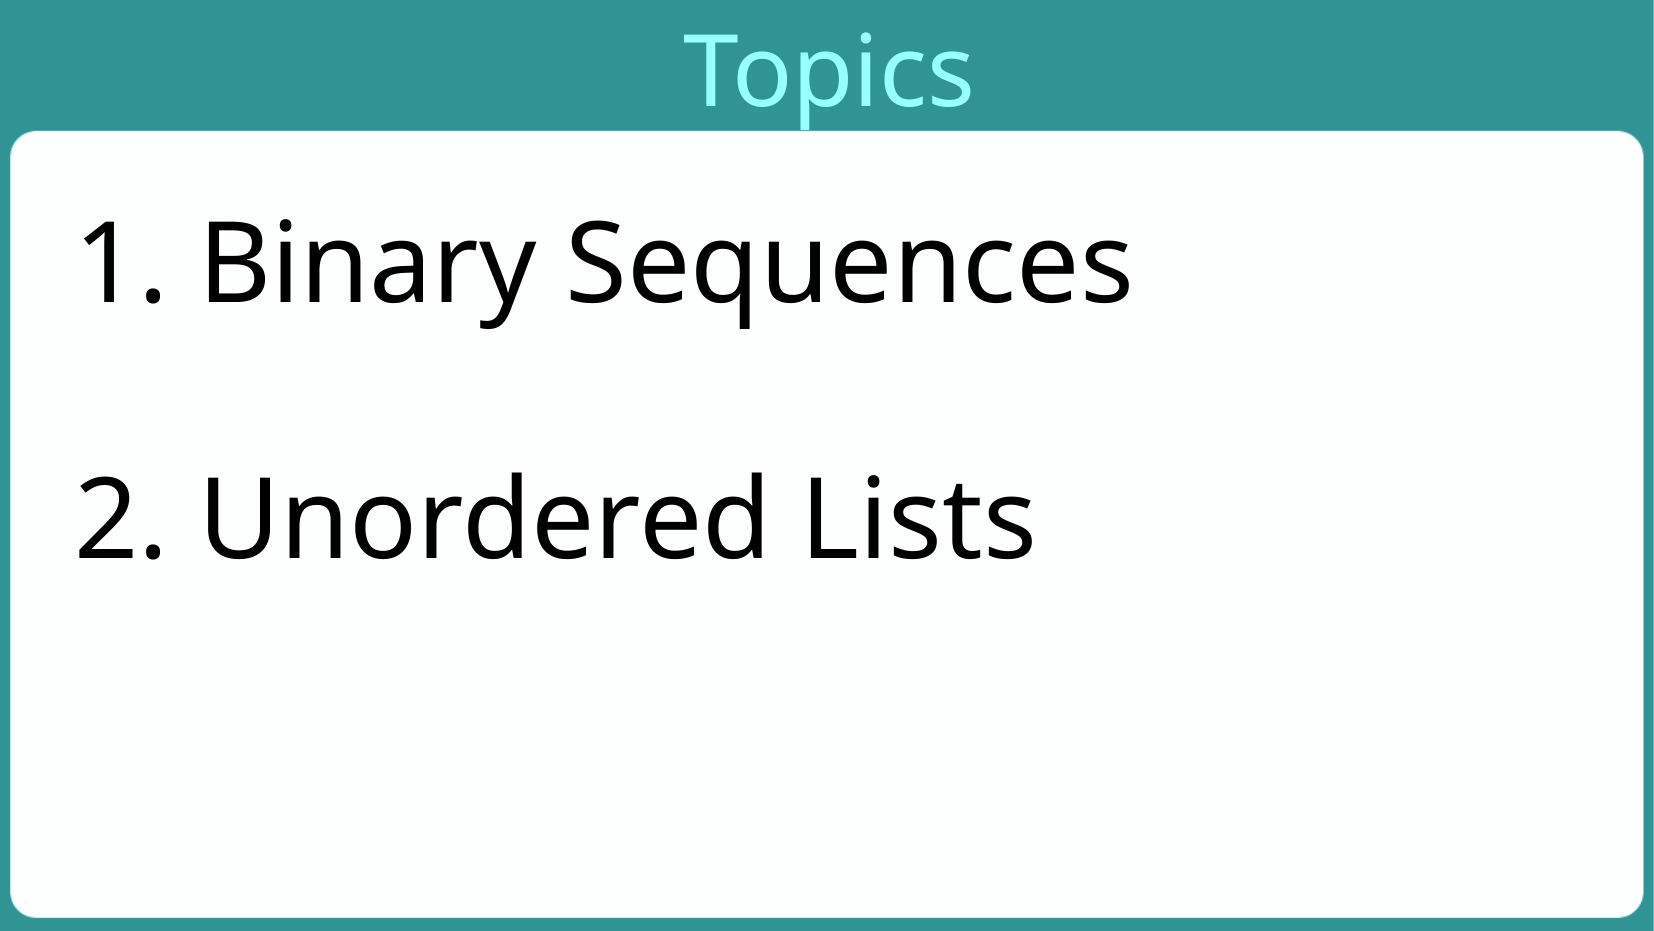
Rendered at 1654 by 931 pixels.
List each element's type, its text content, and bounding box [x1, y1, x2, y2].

picture [0, 0, 1654, 931]
title Topics [85, 8, 1574, 126]
text_box 1. Binary Sequences 2. Unordered Lists [74, 182, 1612, 879]
